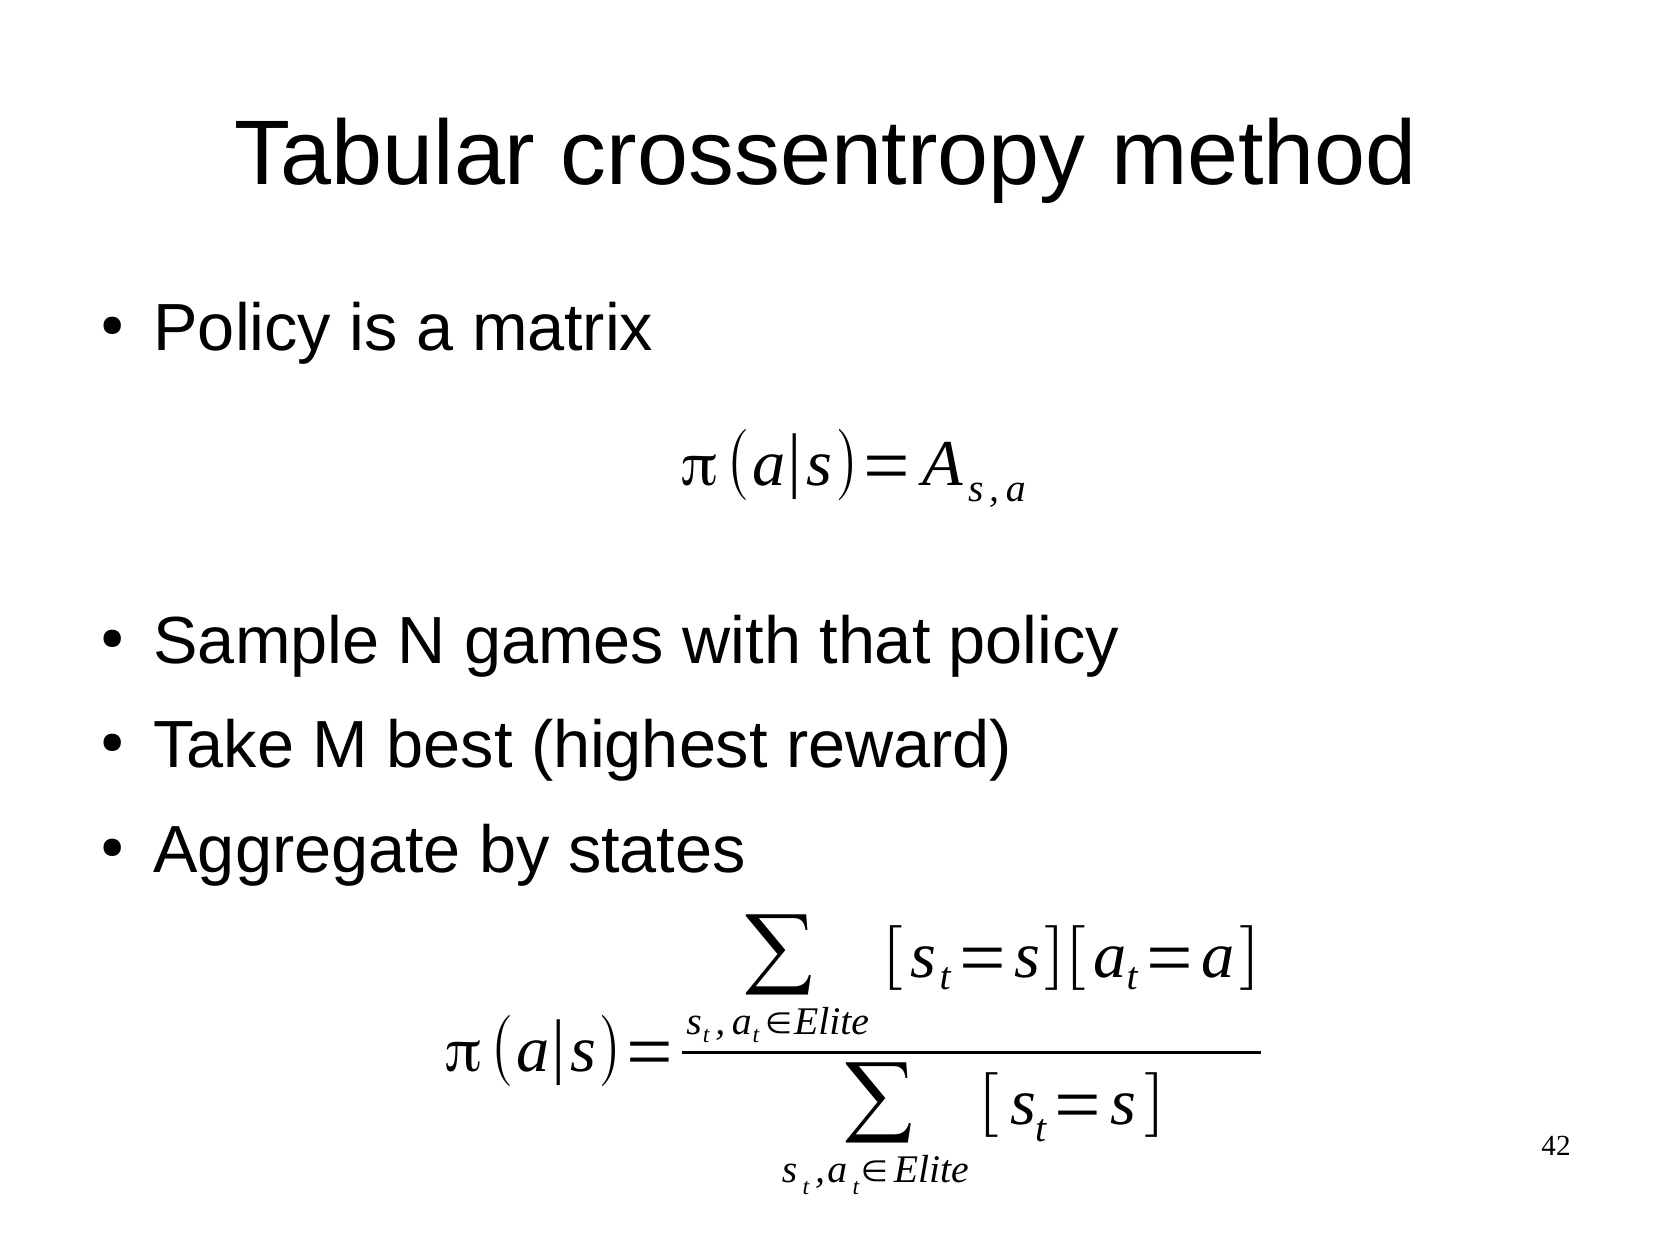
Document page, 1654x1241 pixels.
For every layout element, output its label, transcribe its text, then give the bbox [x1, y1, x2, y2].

chart [664, 423, 1041, 509]
title Tabular crossentropy method [82, 49, 1571, 257]
chart [428, 907, 1279, 1200]
list Policy is a matrix Sample N games with that policy Take M best (highest reward) Aggregate by states [82, 290, 1571, 1010]
